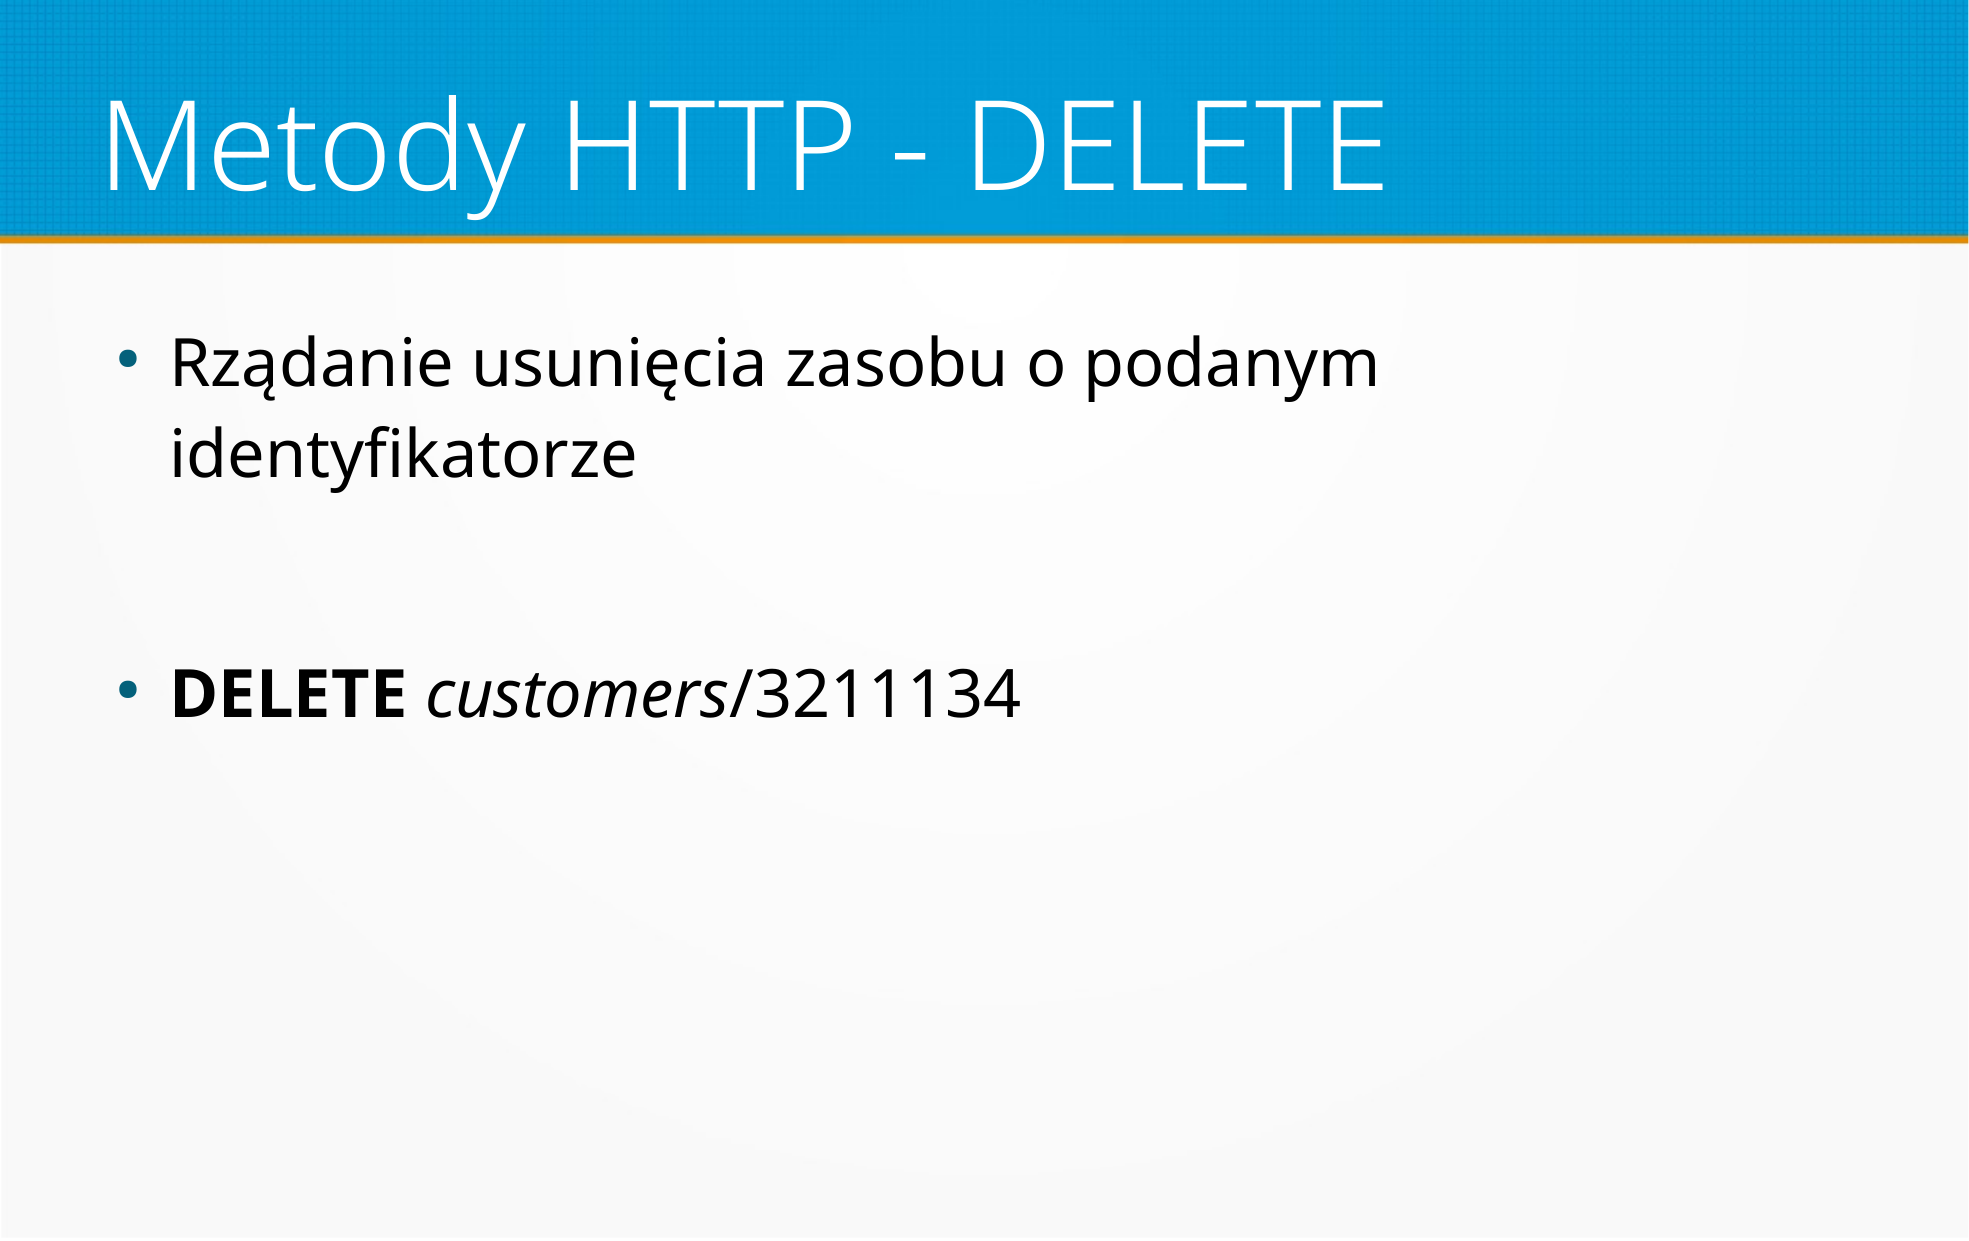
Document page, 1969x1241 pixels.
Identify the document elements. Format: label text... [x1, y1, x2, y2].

picture [0, 233, 1969, 1241]
title Metody HTTP - DELETE [98, 19, 1870, 227]
list Rządanie usunięcia zasobu o podanym identyfikatorze DELETE customers/3211134 [98, 315, 1861, 1081]
